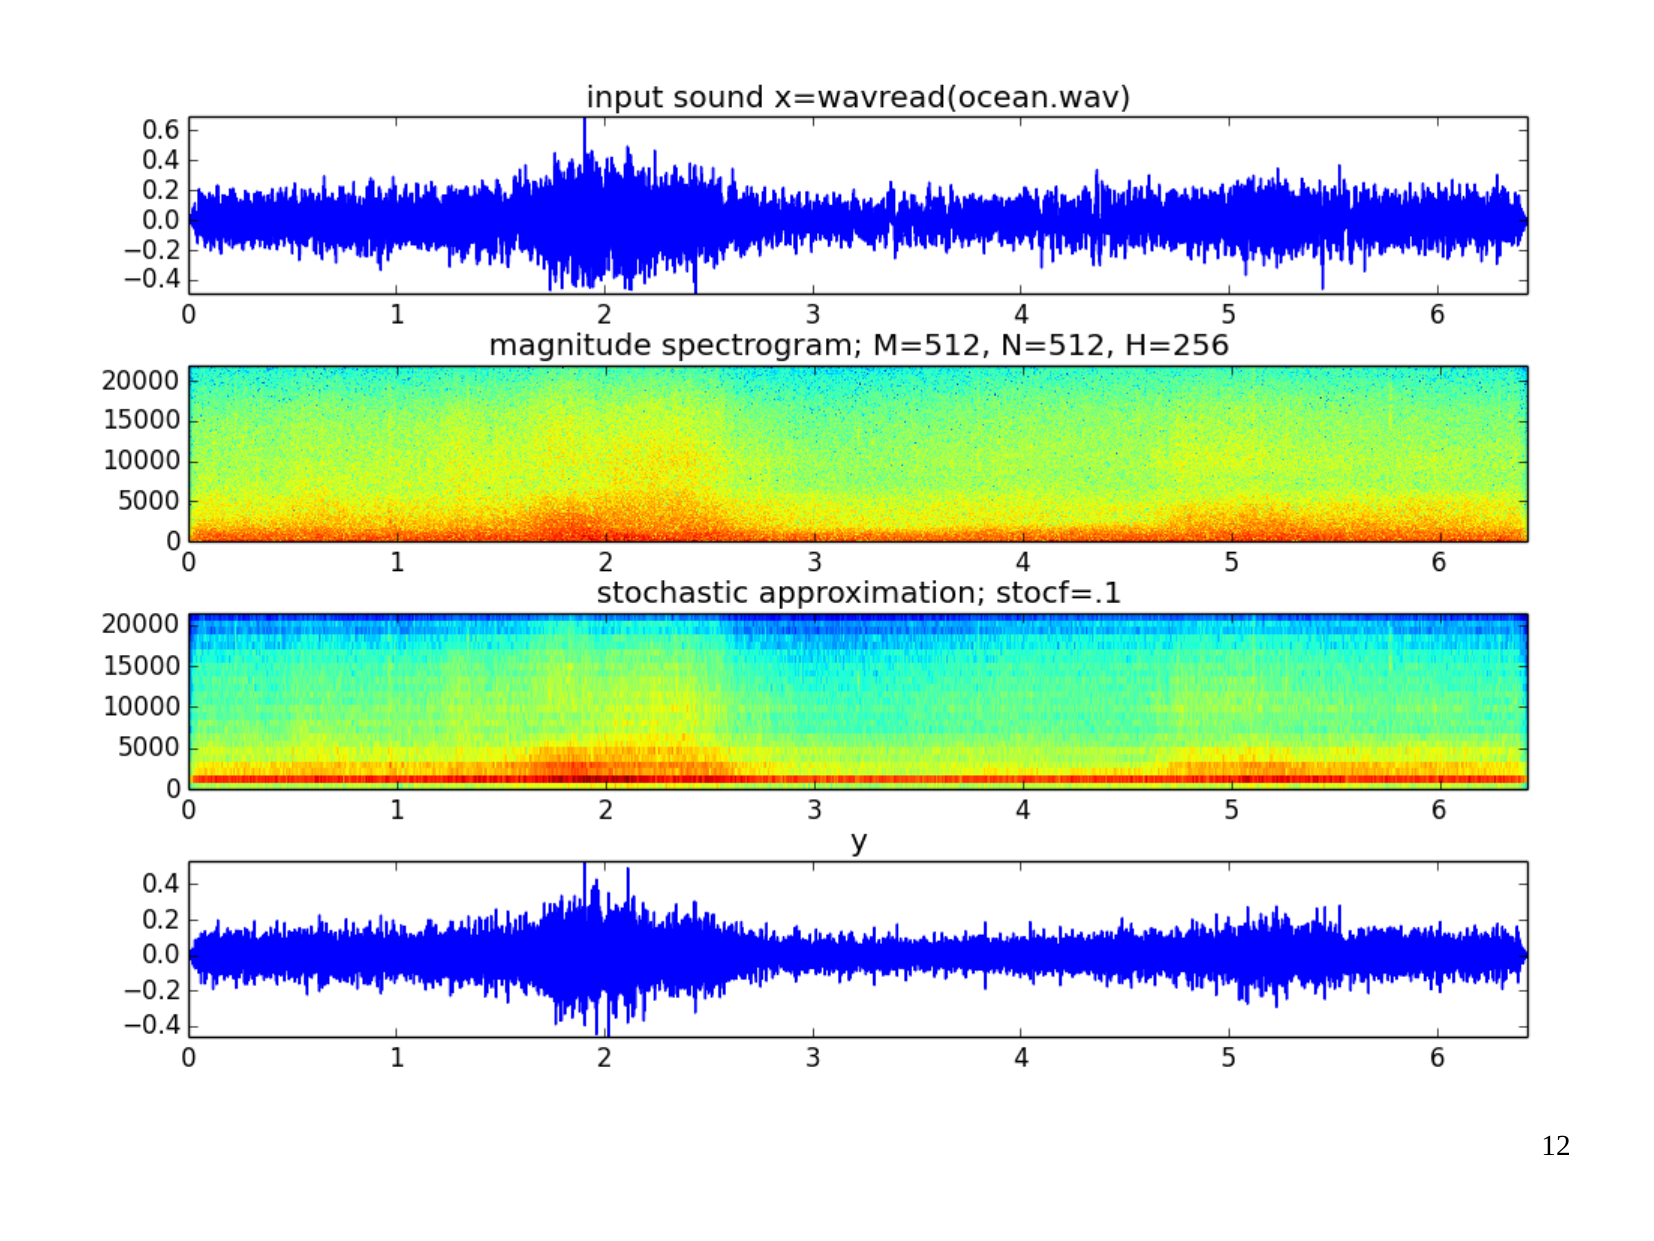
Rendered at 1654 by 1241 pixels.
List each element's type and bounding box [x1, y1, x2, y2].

picture [52, 49, 1577, 1103]
